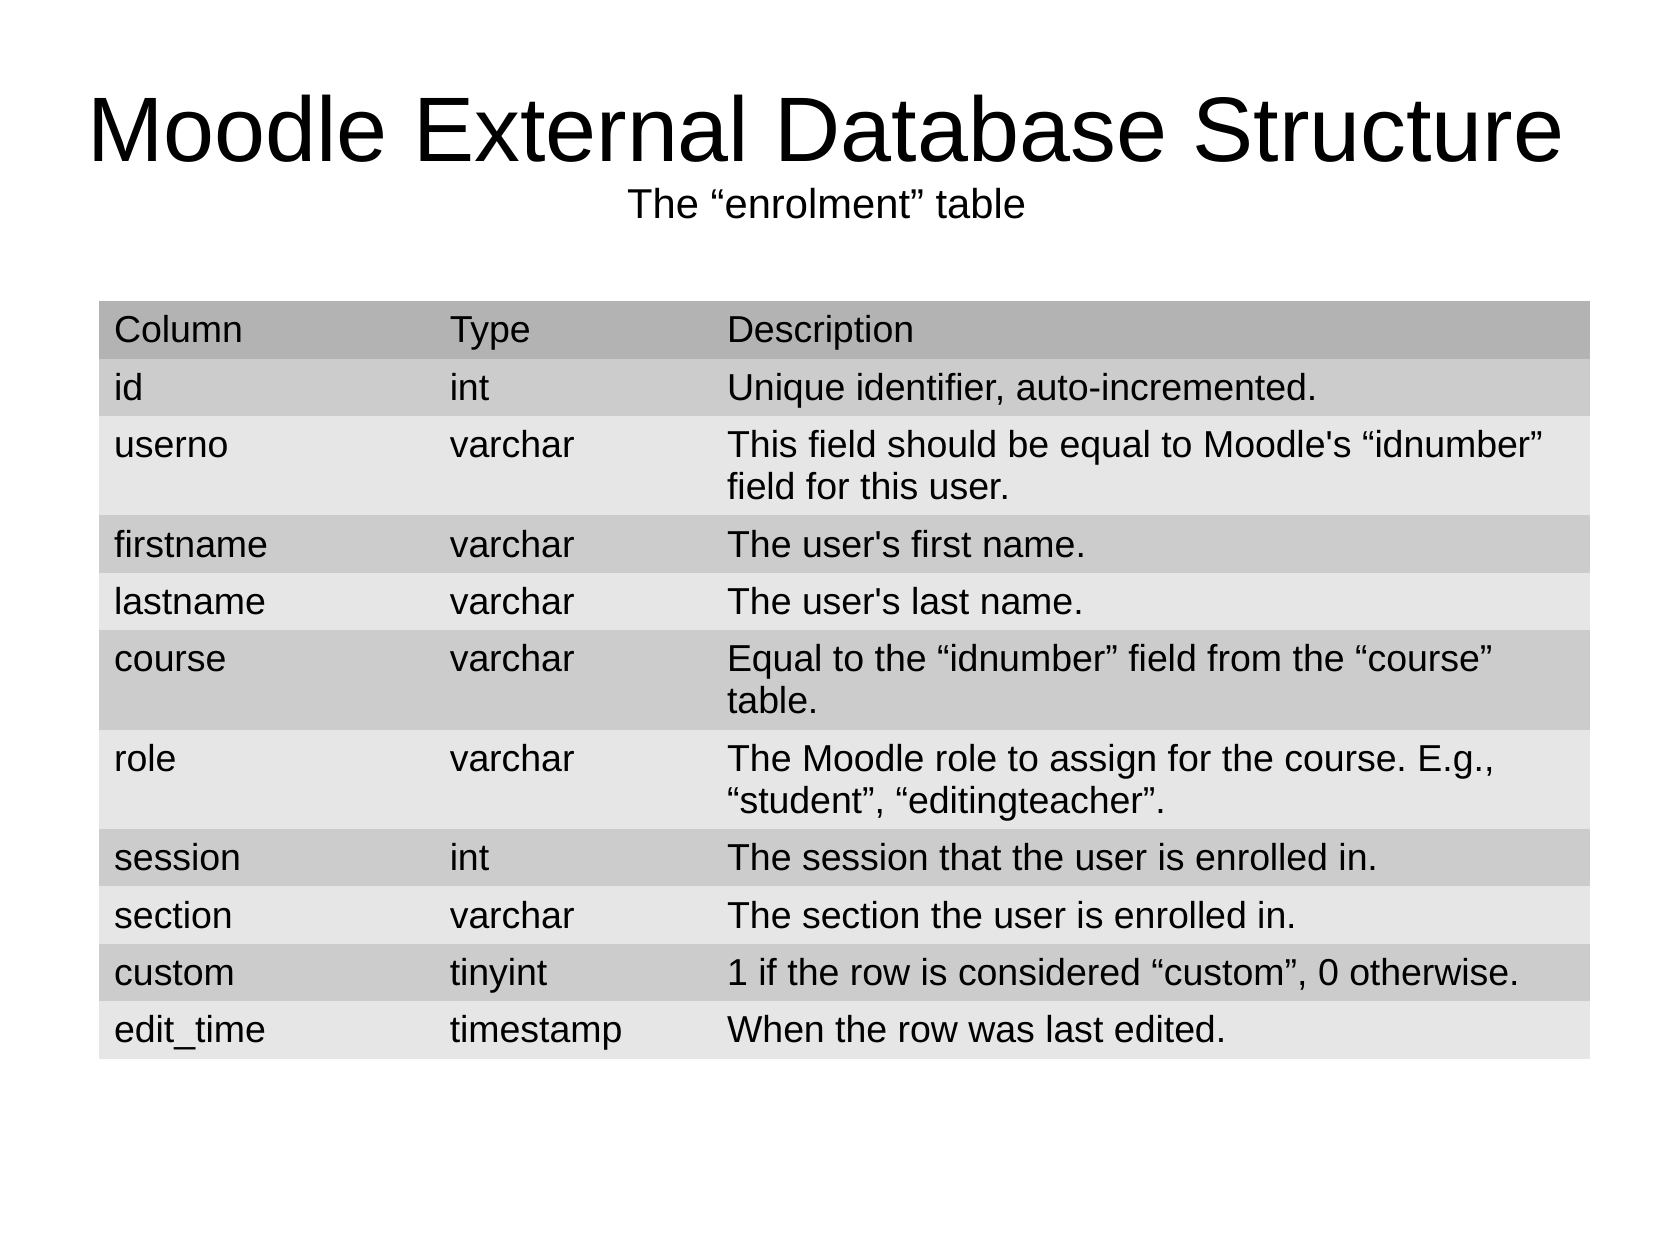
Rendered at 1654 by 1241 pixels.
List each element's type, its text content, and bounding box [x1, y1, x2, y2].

table_cell timestamp [435, 1001, 712, 1059]
table_cell firstname [99, 515, 435, 573]
table_cell varchar [435, 515, 712, 573]
table_cell The user's last name. [712, 573, 1590, 630]
table_cell The section the user is enrolled in. [712, 886, 1590, 944]
table_cell lastname [99, 573, 435, 630]
table_cell The user's first name. [712, 515, 1590, 573]
table_cell Unique identifier, auto-incremented. [712, 359, 1590, 416]
table_cell role [99, 730, 435, 829]
table_cell This field should be equal to Moodle's “idnumber” field for this user. [712, 416, 1590, 515]
table_cell course [99, 630, 435, 730]
table_cell The session that the user is enrolled in. [712, 829, 1590, 886]
table_cell int [435, 359, 712, 416]
table_cell When the row was last edited. [712, 1001, 1590, 1059]
table_cell varchar [435, 573, 712, 630]
table_cell Equal to the “idnumber” field from the “course” table. [712, 630, 1590, 730]
table_cell 1 if the row is considered “custom”, 0 otherwise. [712, 944, 1590, 1001]
table_cell varchar [435, 416, 712, 515]
table_cell varchar [435, 886, 712, 944]
table_cell varchar [435, 730, 712, 829]
table_cell The Moodle role to assign for the course. E.g., “student”, “editingteacher”. [712, 730, 1590, 829]
table_cell session [99, 829, 435, 886]
table_cell section [99, 886, 435, 944]
table_header Type [435, 301, 712, 359]
table_header Description [712, 301, 1590, 359]
table_cell varchar [435, 630, 712, 730]
table_cell int [435, 829, 712, 886]
table_cell tinyint [435, 944, 712, 1001]
table_cell id [99, 359, 435, 416]
table_header Column [99, 301, 435, 359]
table_cell userno [99, 416, 435, 515]
table_cell custom [99, 944, 435, 1001]
title Moodle External Database Structure The “enrolment” table [82, 49, 1571, 257]
table_cell edit_time [99, 1001, 435, 1059]
